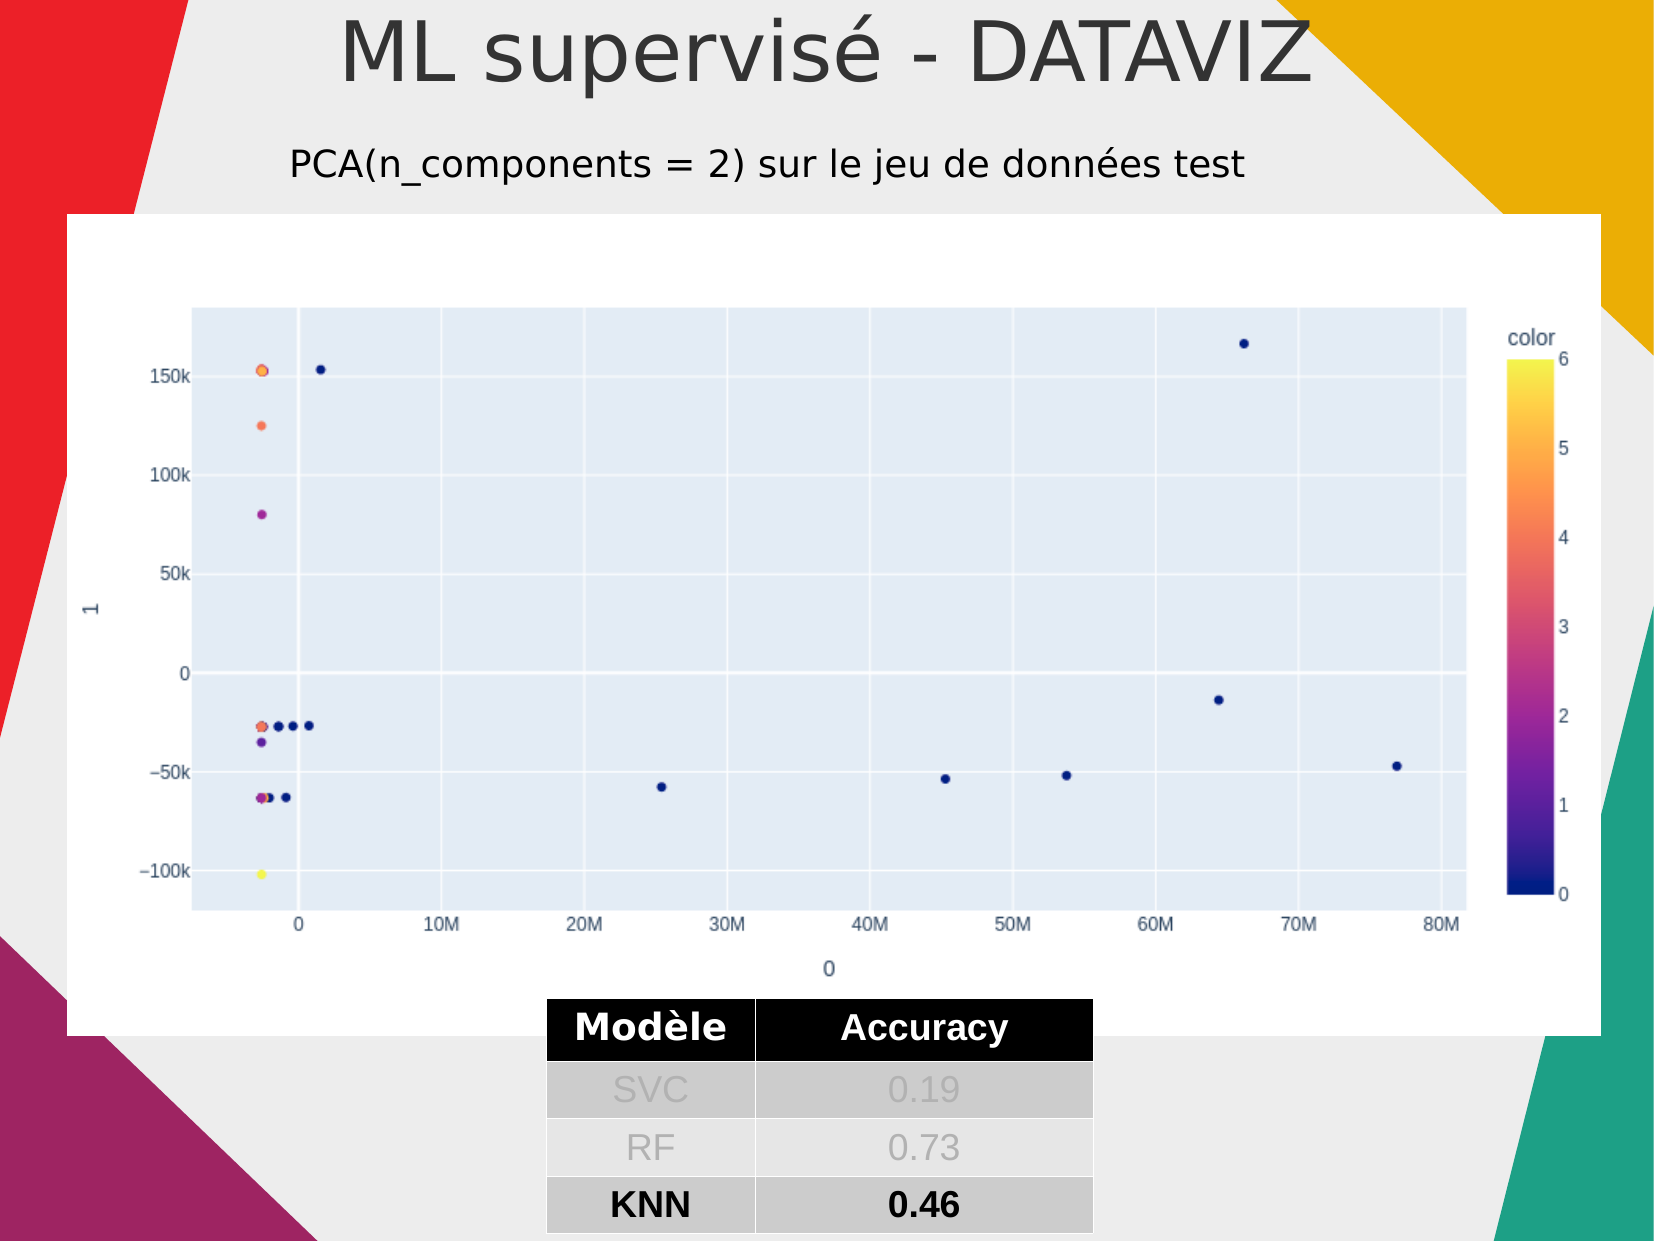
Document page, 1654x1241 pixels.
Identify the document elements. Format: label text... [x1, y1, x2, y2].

table_cell KNN [547, 1177, 755, 1233]
table_header Accuracy [756, 999, 1093, 1061]
table_cell 0.73 [756, 1119, 1093, 1176]
table_cell RF [547, 1119, 755, 1176]
table_cell 0.19 [756, 1062, 1093, 1118]
text_box PCA(n_components = 2) sur le jeu de données test [274, 135, 1276, 214]
title ML supervisé - DATAVIZ [114, 0, 1539, 106]
table_cell 0.46 [756, 1177, 1093, 1233]
table_cell SVC [547, 1062, 755, 1118]
picture [67, 214, 1601, 1036]
table_header Modèle [547, 999, 755, 1061]
